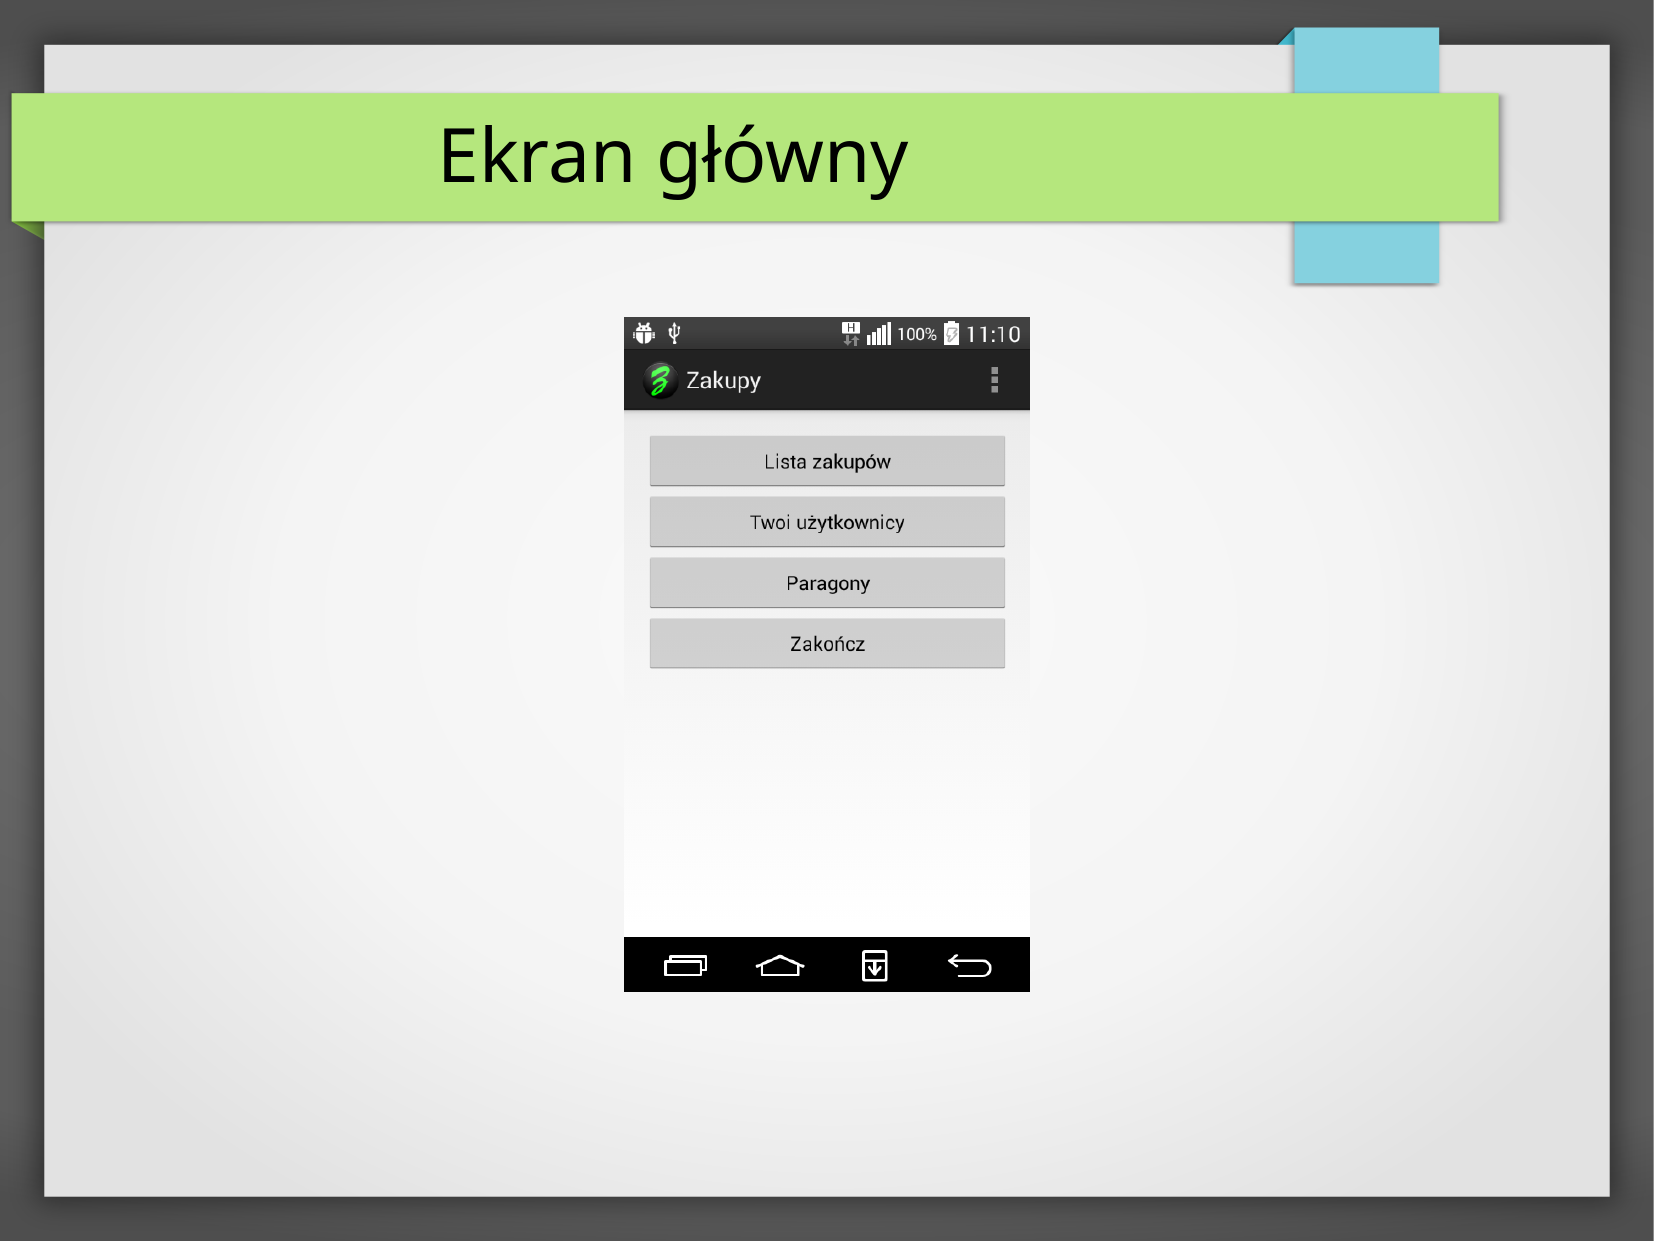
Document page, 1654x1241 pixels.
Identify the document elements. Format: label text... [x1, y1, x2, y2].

picture [0, 0, 1654, 1241]
title Ekran główny [82, 94, 1264, 213]
